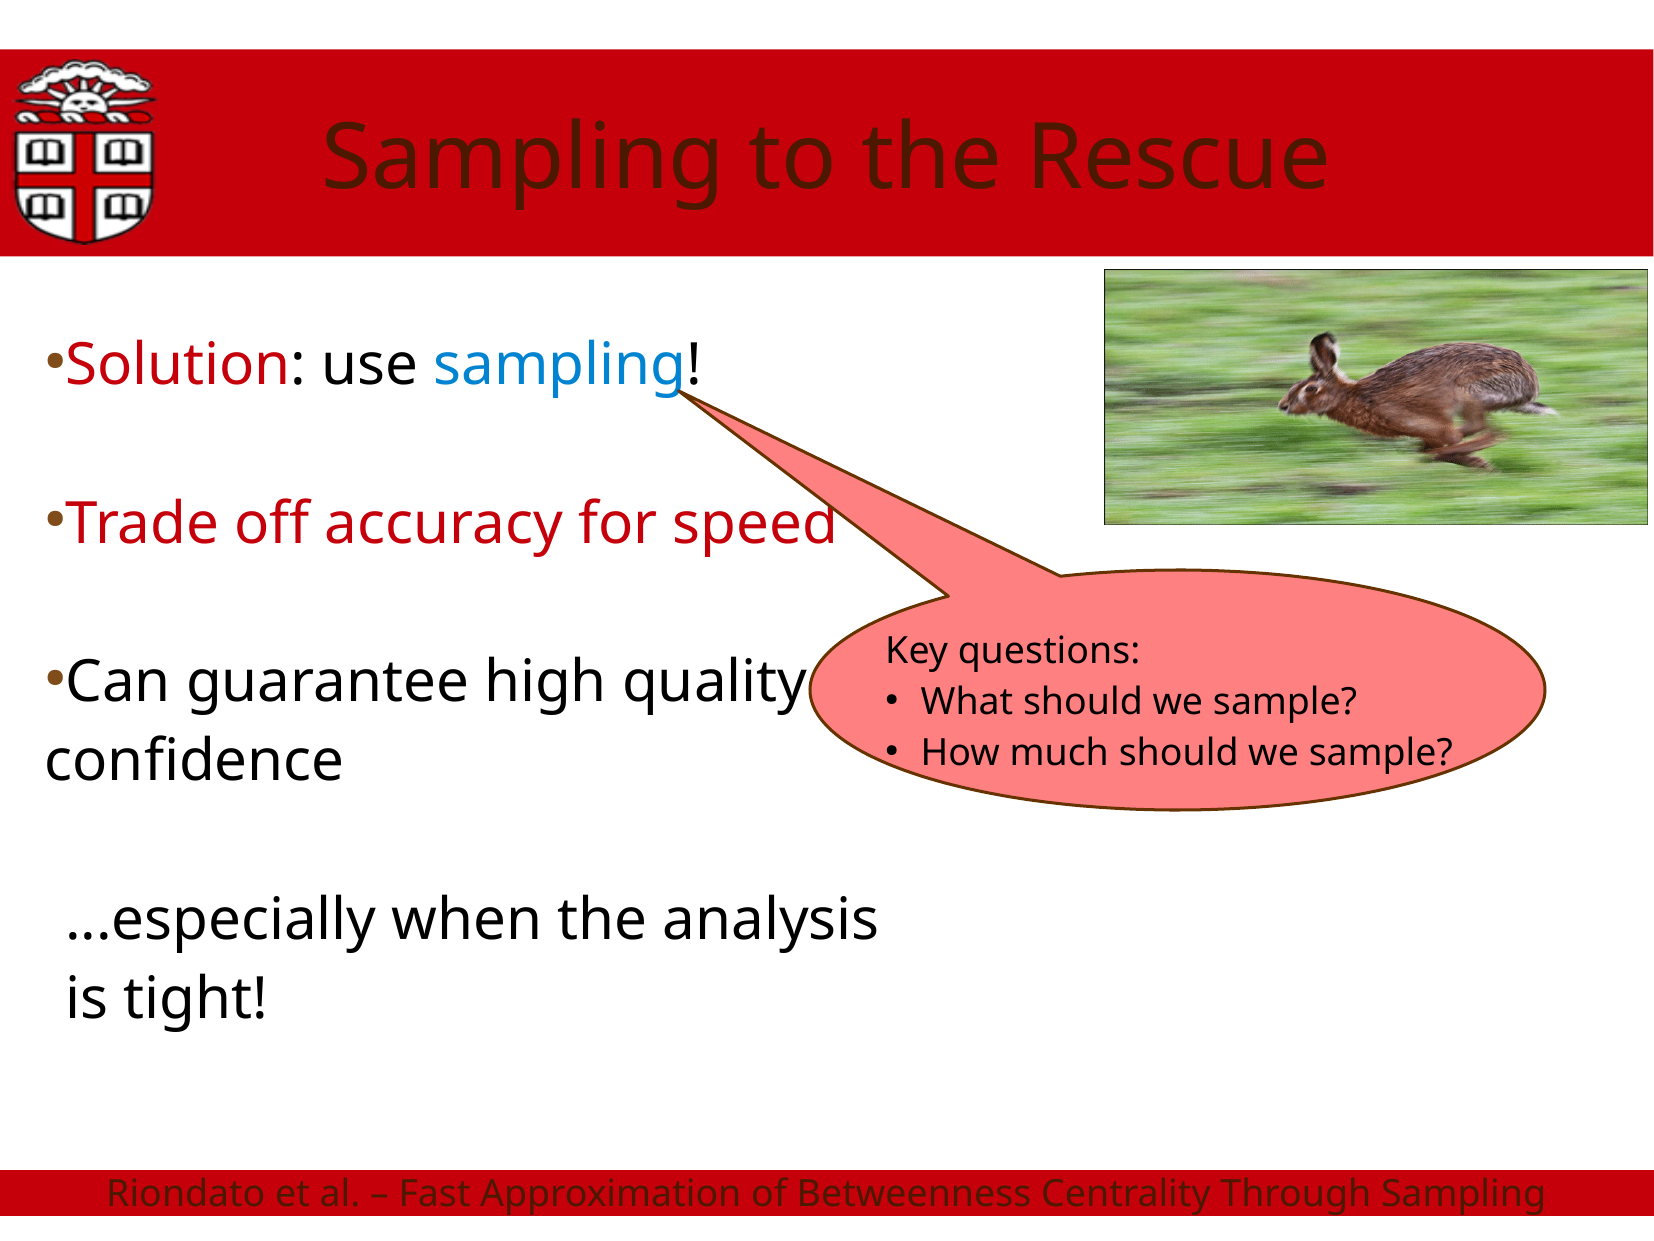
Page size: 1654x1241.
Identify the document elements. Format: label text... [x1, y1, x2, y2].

text_box Riondato et al. – Fast Approximation of Betweenness Centrality Through Sampling [0, 1170, 1654, 1216]
title Sampling to the Rescue [0, 49, 1654, 257]
text_box Key questions: What should we sample? How much should we sample? [870, 616, 1531, 809]
text_box Solution: use sampling! Trade off accuracy for speed Can guarantee high quality approximations with high confidence ...especially when the analysis is tight! [30, 315, 1621, 854]
text_box [1531, 657, 1546, 723]
picture [1104, 269, 1648, 526]
text_box [810, 624, 870, 756]
picture [11, 59, 158, 245]
text_box [678, 390, 1467, 616]
